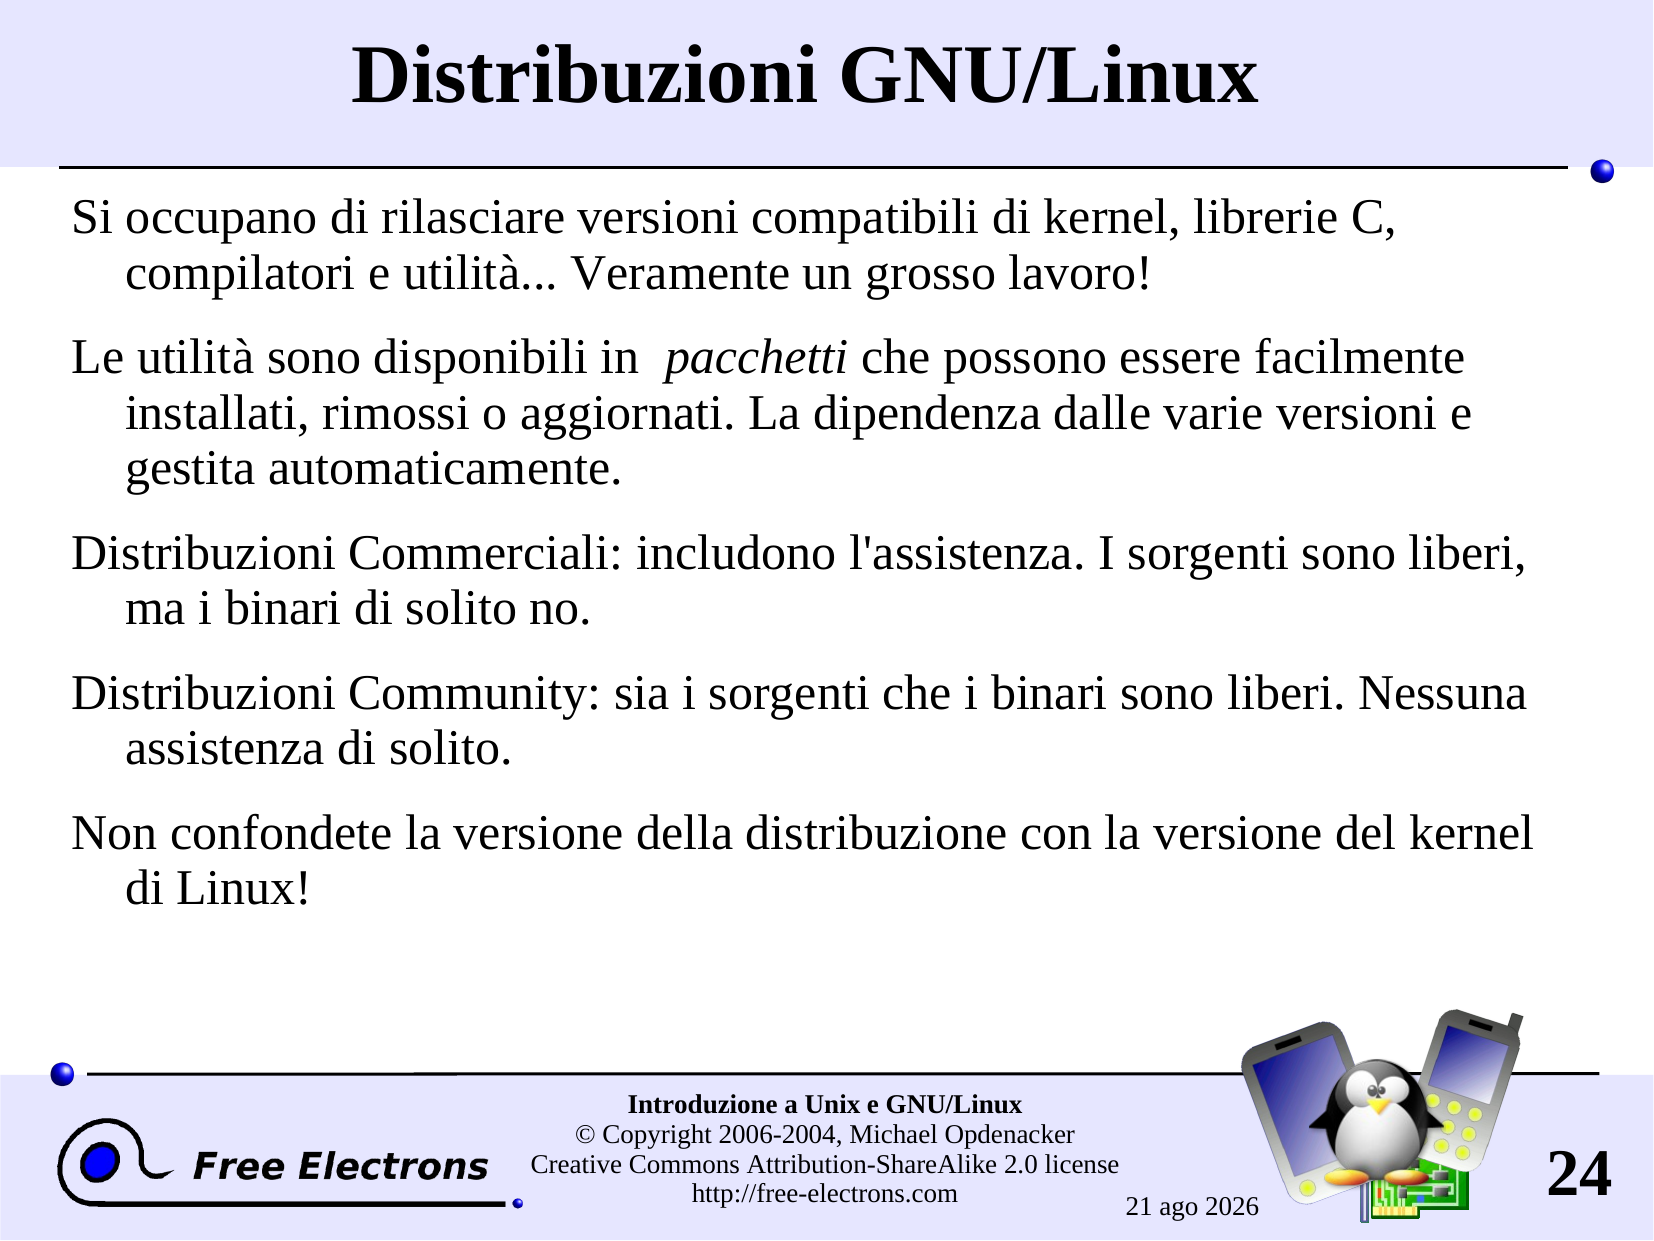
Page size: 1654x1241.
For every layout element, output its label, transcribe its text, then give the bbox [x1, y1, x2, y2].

title Distribuzioni GNU/Linux [60, 12, 1551, 138]
picture [50, 1107, 527, 1216]
list Si occupano di rilasciare versioni compatibili di kernel, librerie C, compilatori e utilità... Veramente un grosso lavoro! Le utilità sono disponibili in pacchetti che possono essere facilmente installati, rimossi o aggiornati. La dipendenza dalle varie versioni e gestita automaticamente. Distribuzioni Commerciali: includono l'assistenza. I sorgenti sono liberi, ma i binari di solito no. Distribuzioni Community: sia i sorgenti che i binari sono liberi. Nessuna assistenza di solito. Non confondete la versione della distribuzione con la versione del kernel di Linux! [54, 189, 1572, 1071]
picture [1233, 1071, 1520, 1241]
